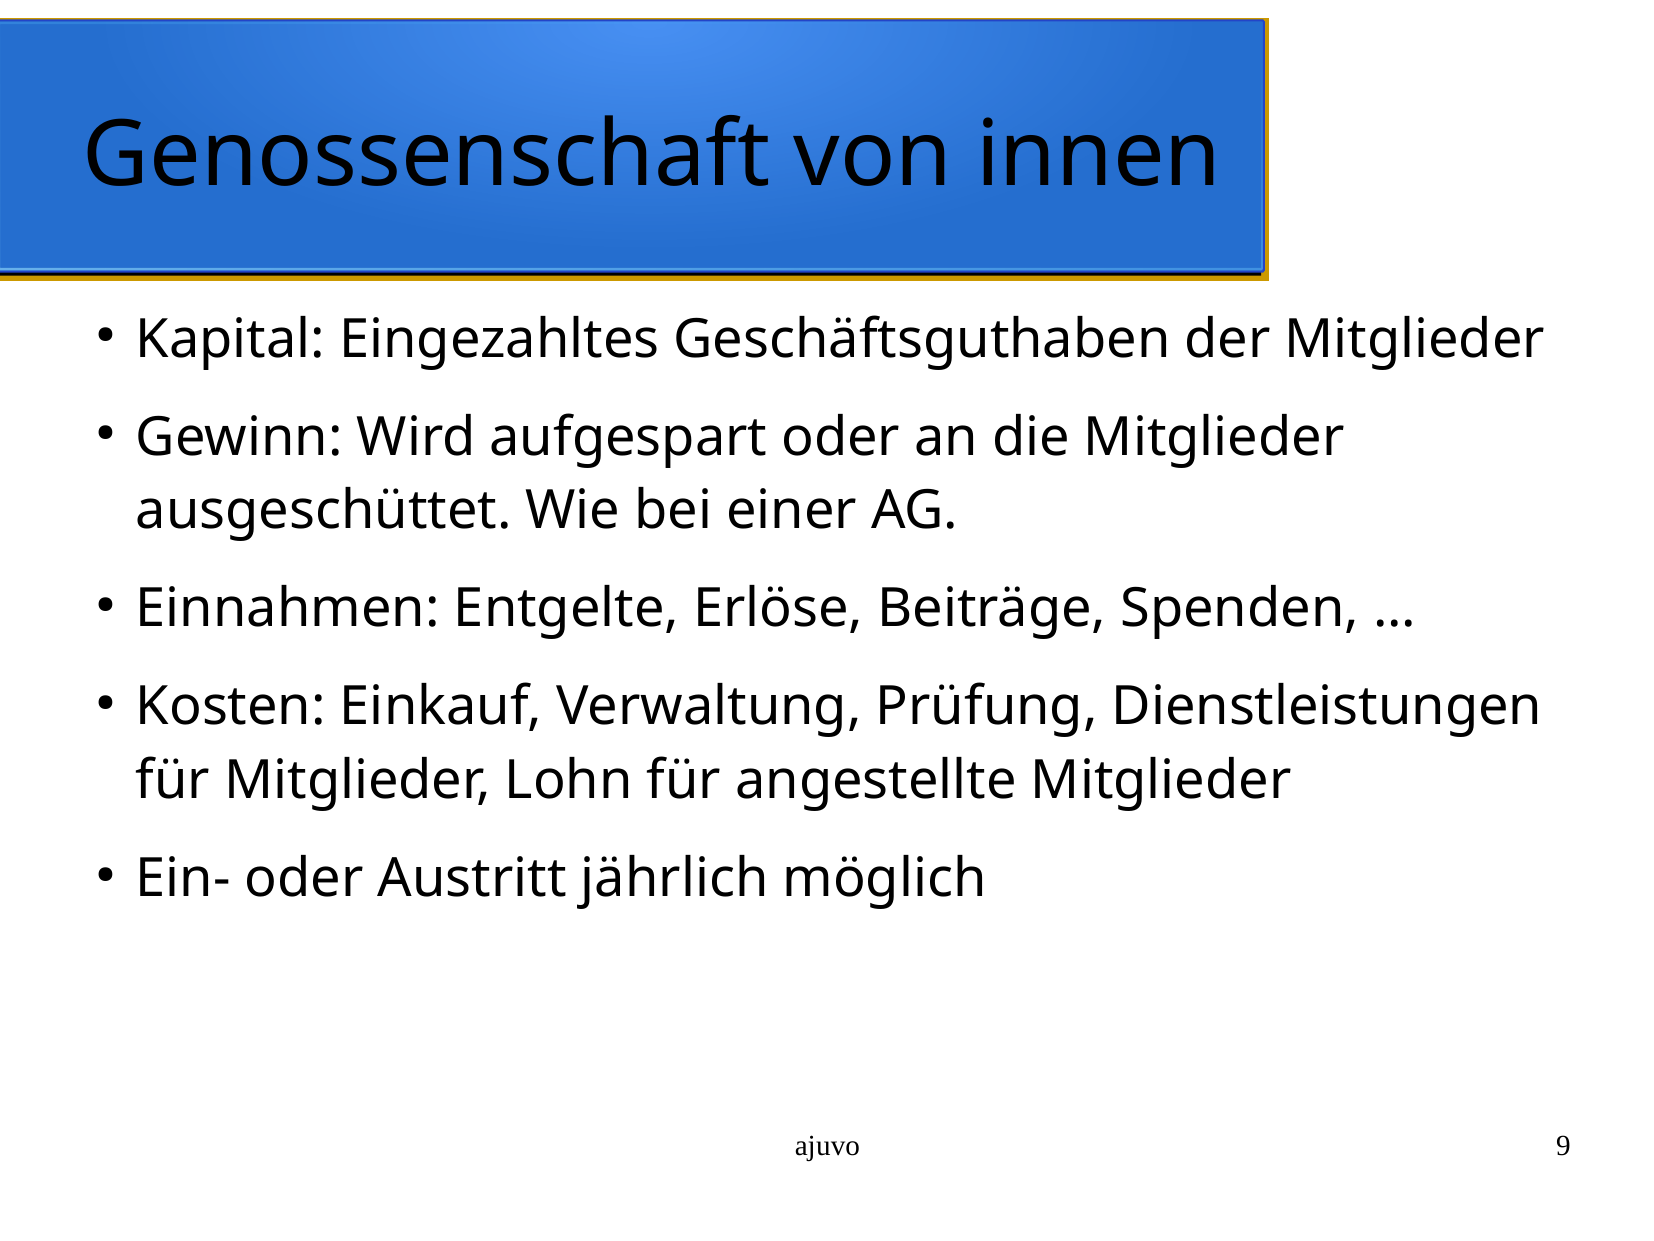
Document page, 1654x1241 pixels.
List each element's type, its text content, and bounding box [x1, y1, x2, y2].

list Kapital: Eingezahltes Geschäftsguthaben der Mitglieder Gewinn: Wird aufgespart oder an die Mitglieder ausgeschüttet. Wie bei einer AG. Einnahmen: Entgelte, Erlöse, Beiträge, Spenden, ... Kosten: Einkauf, Verwaltung, Prüfung, Dienstleistungen für Mitglieder, Lohn für angestellte Mitglieder Ein- oder Austritt jährlich möglich [82, 299, 1571, 1019]
title Genossenschaft von innen [82, 47, 1235, 252]
